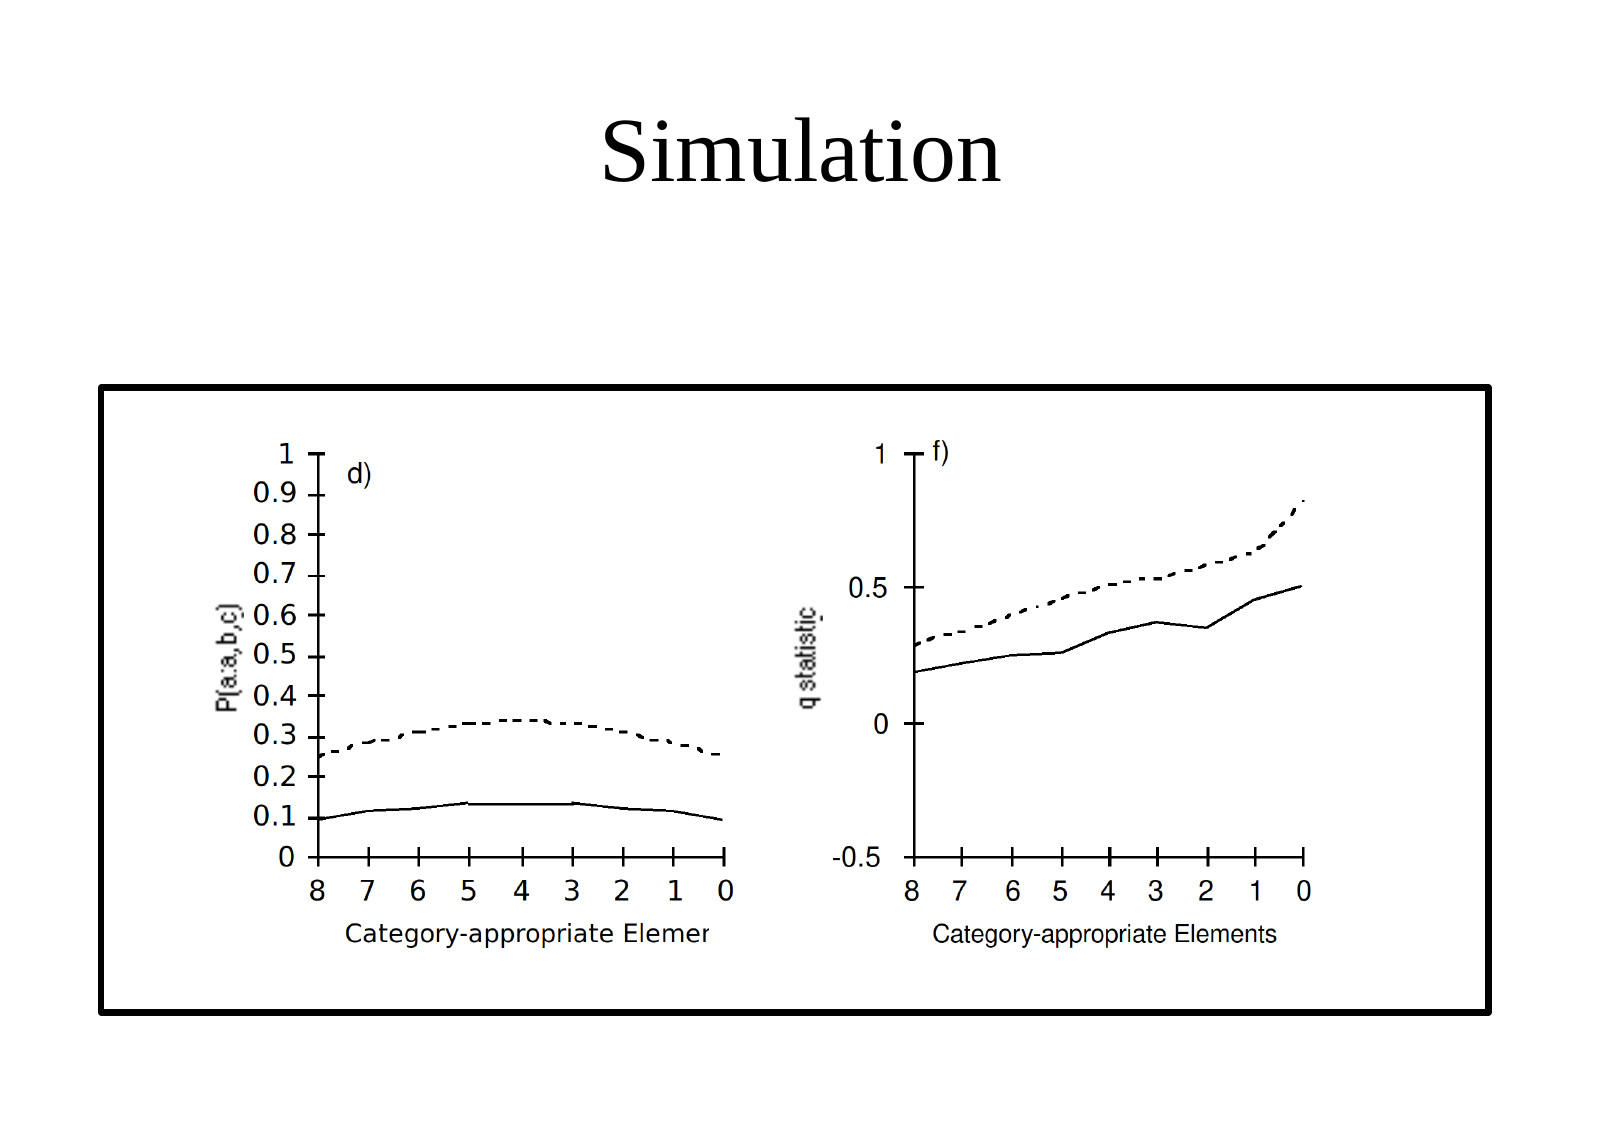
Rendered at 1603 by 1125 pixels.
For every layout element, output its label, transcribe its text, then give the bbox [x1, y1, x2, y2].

text_box [101, 387, 1489, 1013]
text_box Simulation [163, 99, 1439, 288]
picture [171, 402, 1458, 1001]
